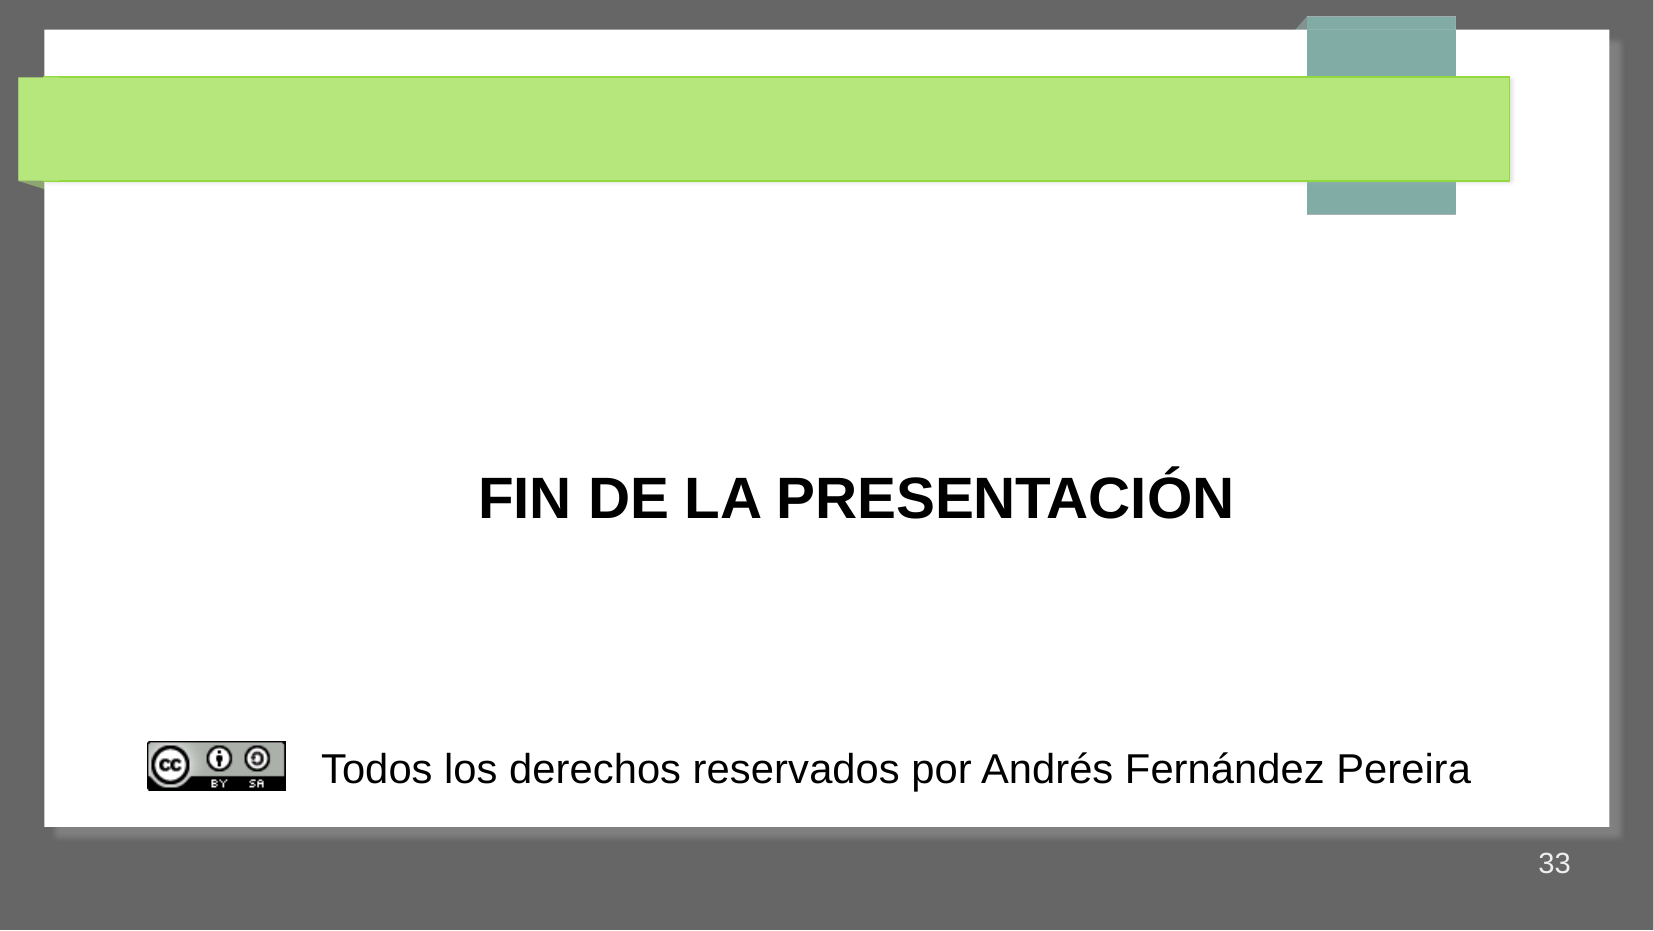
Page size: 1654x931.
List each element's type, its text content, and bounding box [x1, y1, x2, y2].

picture [147, 741, 286, 791]
subtitle FIN DE LA PRESENTACIÓN [147, 258, 1565, 739]
text_box Todos los derechos reservados por Andrés Fernández Pereira [306, 738, 1595, 818]
